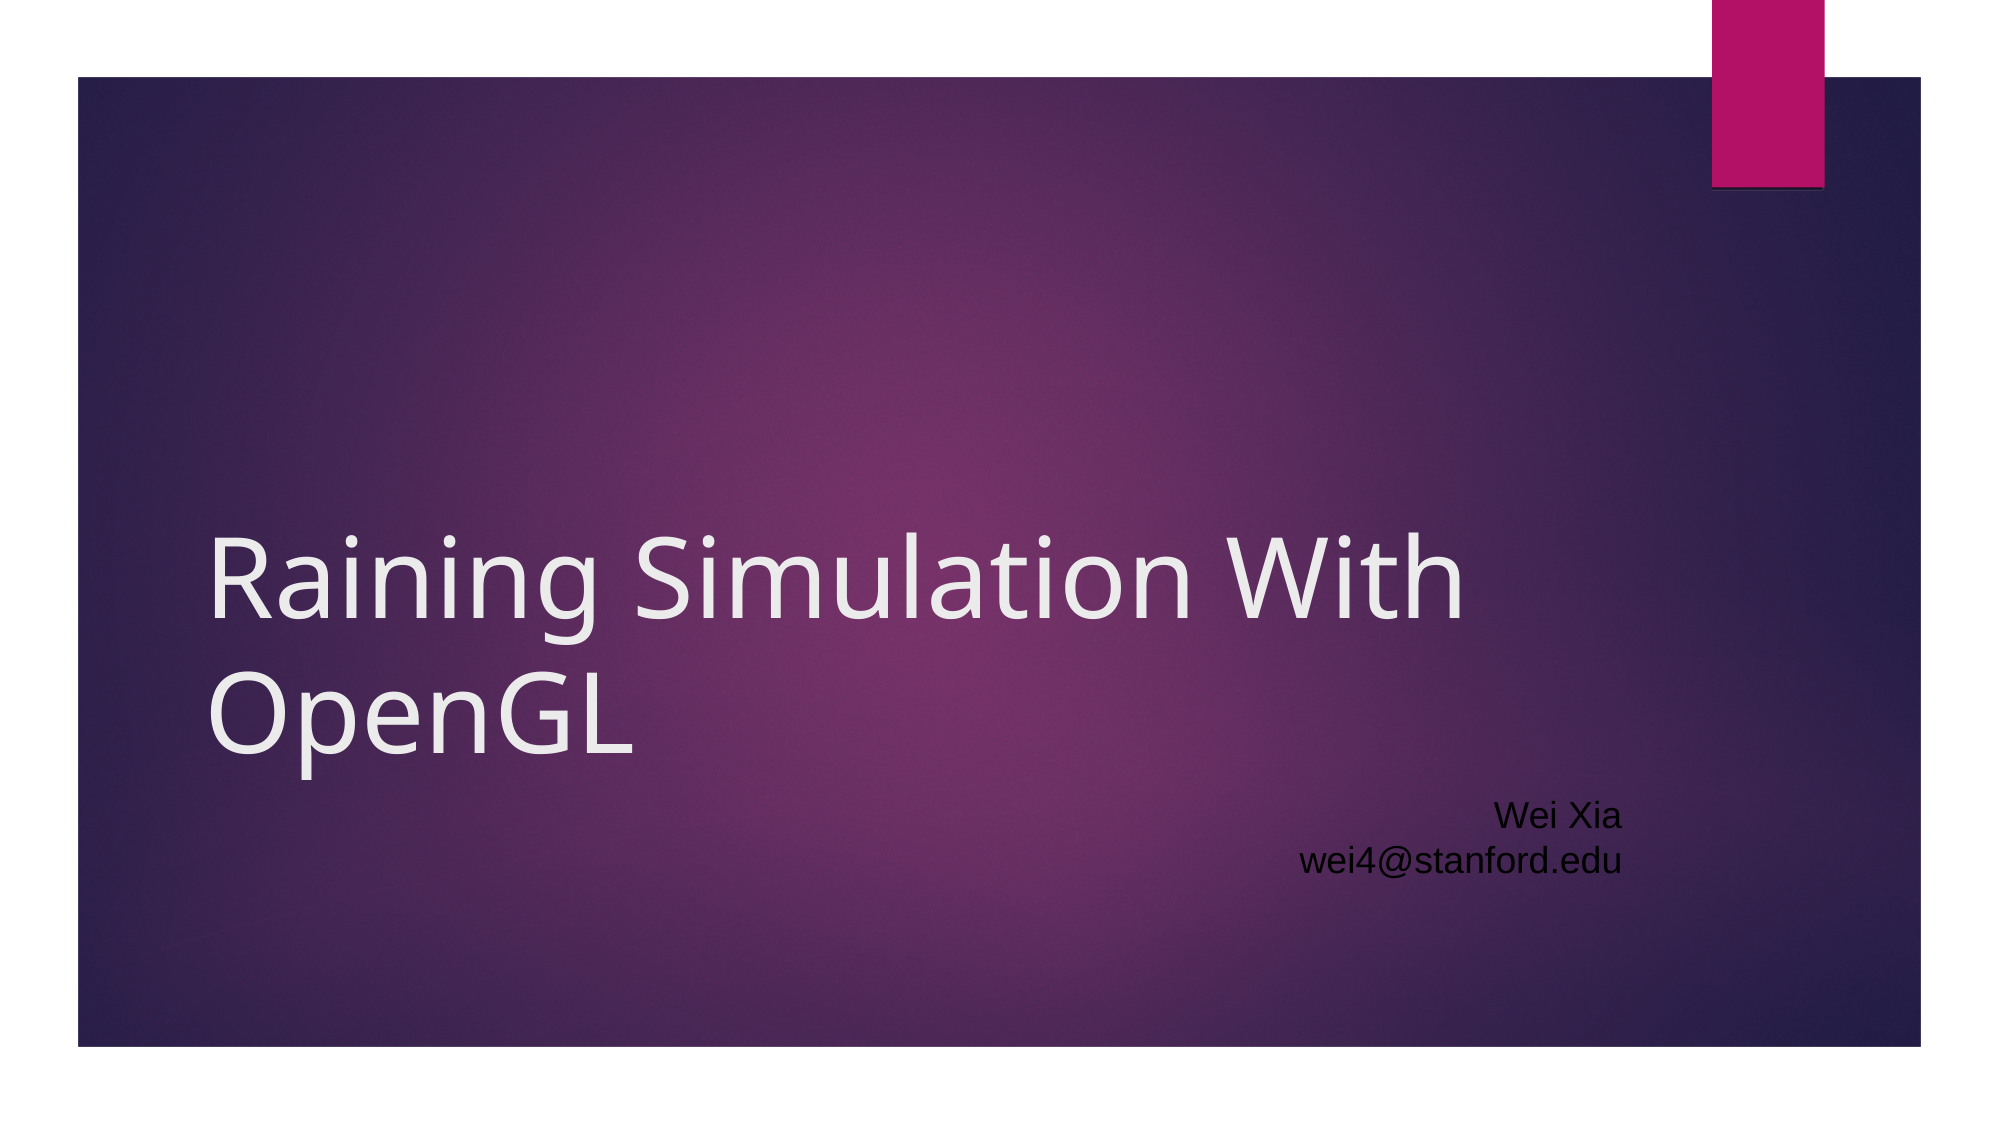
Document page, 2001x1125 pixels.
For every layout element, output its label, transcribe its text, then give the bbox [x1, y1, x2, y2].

subtitle Wei Xia wei4@stanford.edu [189, 783, 1638, 925]
picture [79, 78, 1920, 1046]
title Raining Simulation With OpenGL [189, 344, 1638, 783]
